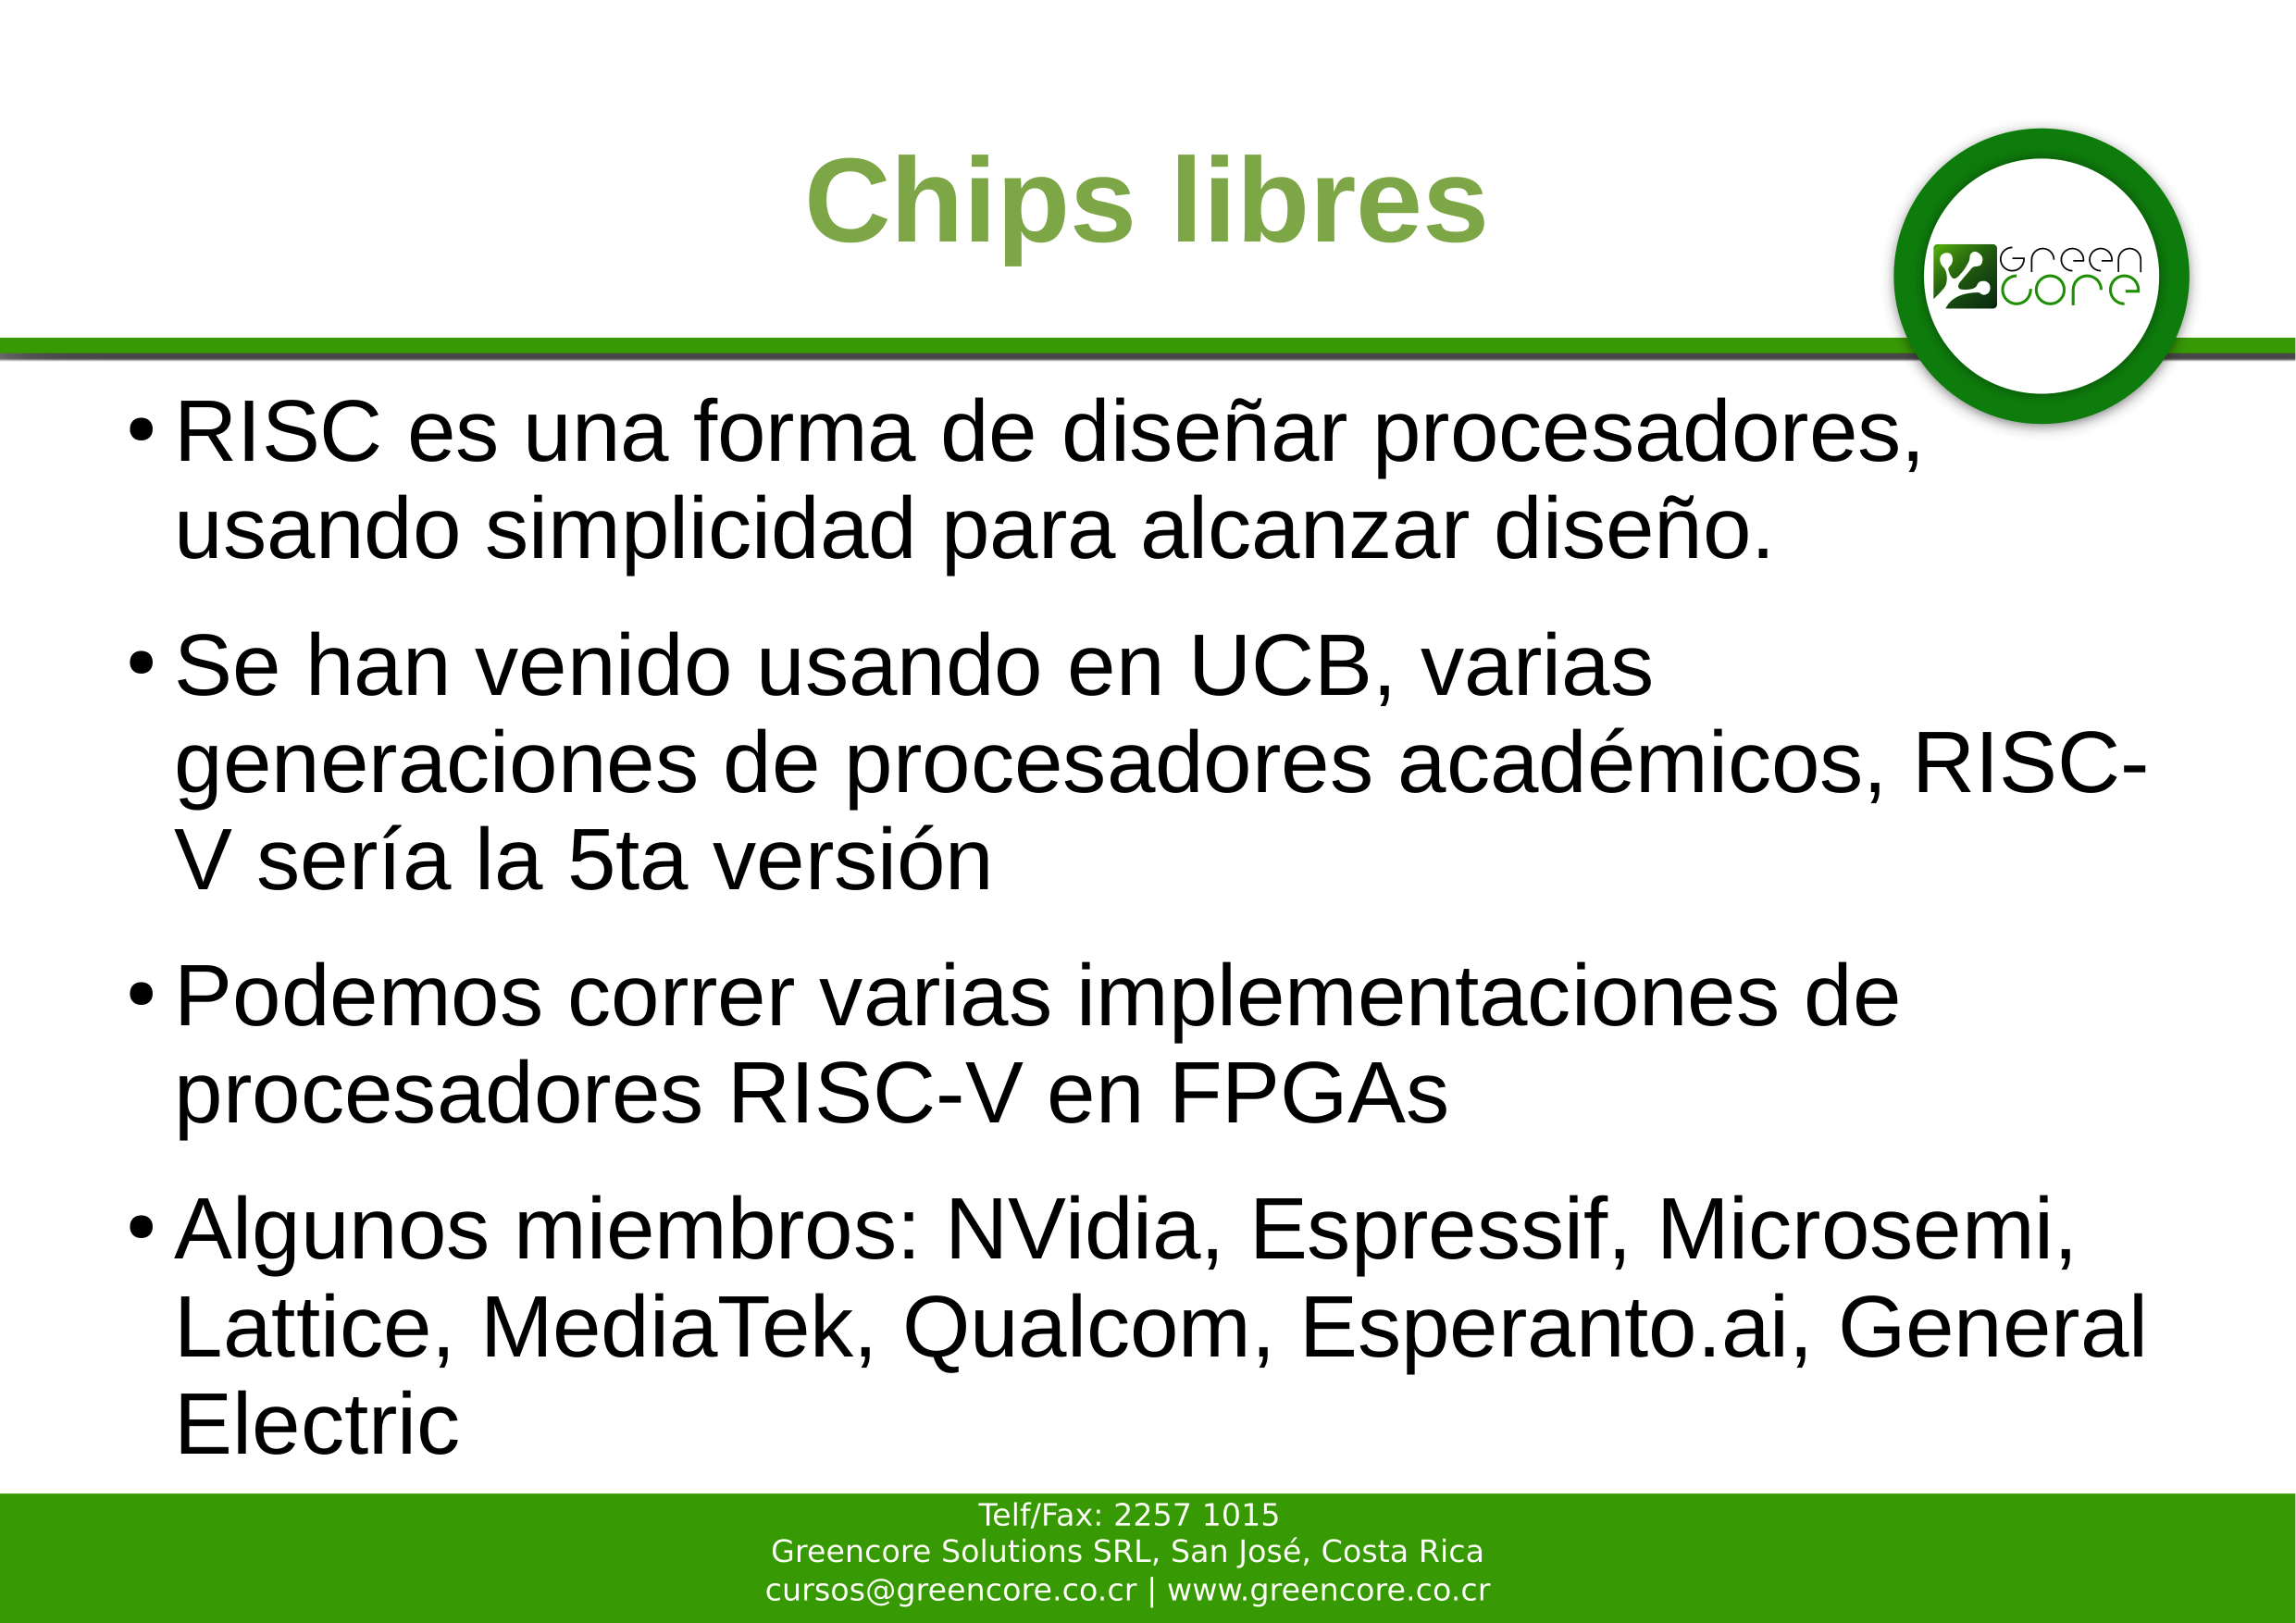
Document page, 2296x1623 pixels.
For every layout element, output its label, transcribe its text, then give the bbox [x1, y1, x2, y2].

list RISC es una forma de diseñar procesadores, usando simplicidad para alcanzar diseño. Se han venido usando en UCB, varias generaciones de procesadores académicos, RISC-V sería la 5ta versión Podemos correr varias implementaciones de procesadores RISC-V en FPGAs Algunos miembros: NVidia, Espressif, Microsemi, Lattice, MediaTek, Qualcom, Esperanto.ai, General Electric [109, 382, 2176, 1473]
title Chips libres [115, 64, 2181, 336]
picture [0, 0, 2296, 1623]
